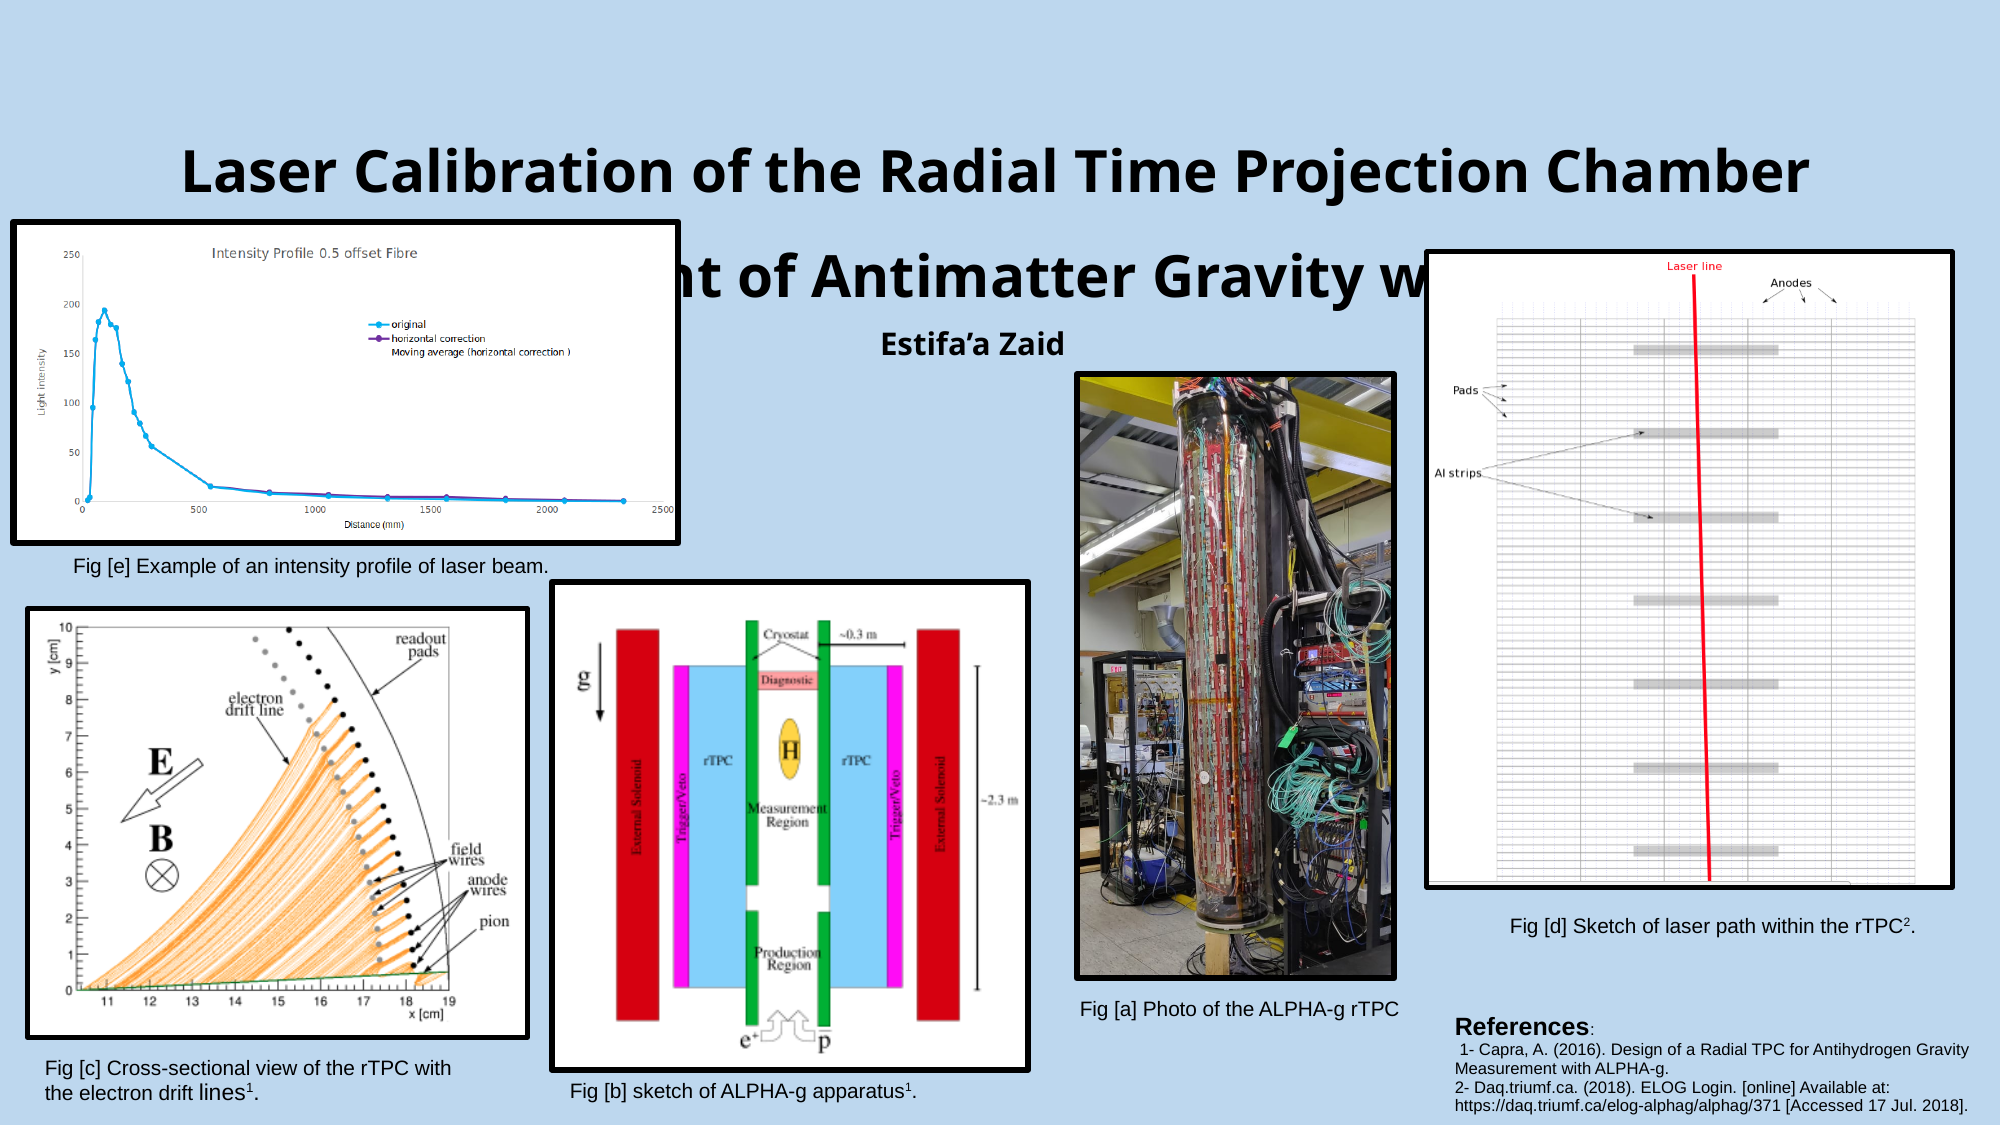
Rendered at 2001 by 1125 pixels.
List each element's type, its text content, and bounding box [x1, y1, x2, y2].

title Laser Calibration of the Radial Time Projection Chamber for Measurement of Antimatter Gravity with ALPHA-g [164, 0, 1827, 317]
picture [555, 585, 1025, 1067]
text_box References: 1- Capra, A. (2016). Design of a Radial TPC for Antihydrogen Gravity Measurement with ALPHA-g. 2- Daq.triumf.ca. (2018). ELOG Login. [online] Available at: https://daq.triumf.ca/elog-alphag/alphag/371 [Accessed 17 Jul. 2018]. [1440, 1005, 1996, 1125]
picture [29, 610, 526, 1036]
text_box Fig [d] Sketch of laser path within the rTPC2. [1495, 907, 1931, 946]
text_box Estifa’a Zaid [764, 316, 1190, 369]
text_box Fig [c] Cross-sectional view of the rTPC with the electron drift lines1. [30, 1049, 473, 1113]
picture [16, 224, 676, 540]
text_box Fig [e] Example of an intensity profile of laser beam. [58, 547, 571, 586]
picture [1080, 377, 1391, 976]
text_box Fig [b] sketch of ALPHA-g apparatus1. [555, 1072, 933, 1111]
picture [1429, 254, 1951, 886]
text_box Fig [a] Photo of the ALPHA-g rTPC [1065, 990, 1415, 1028]
